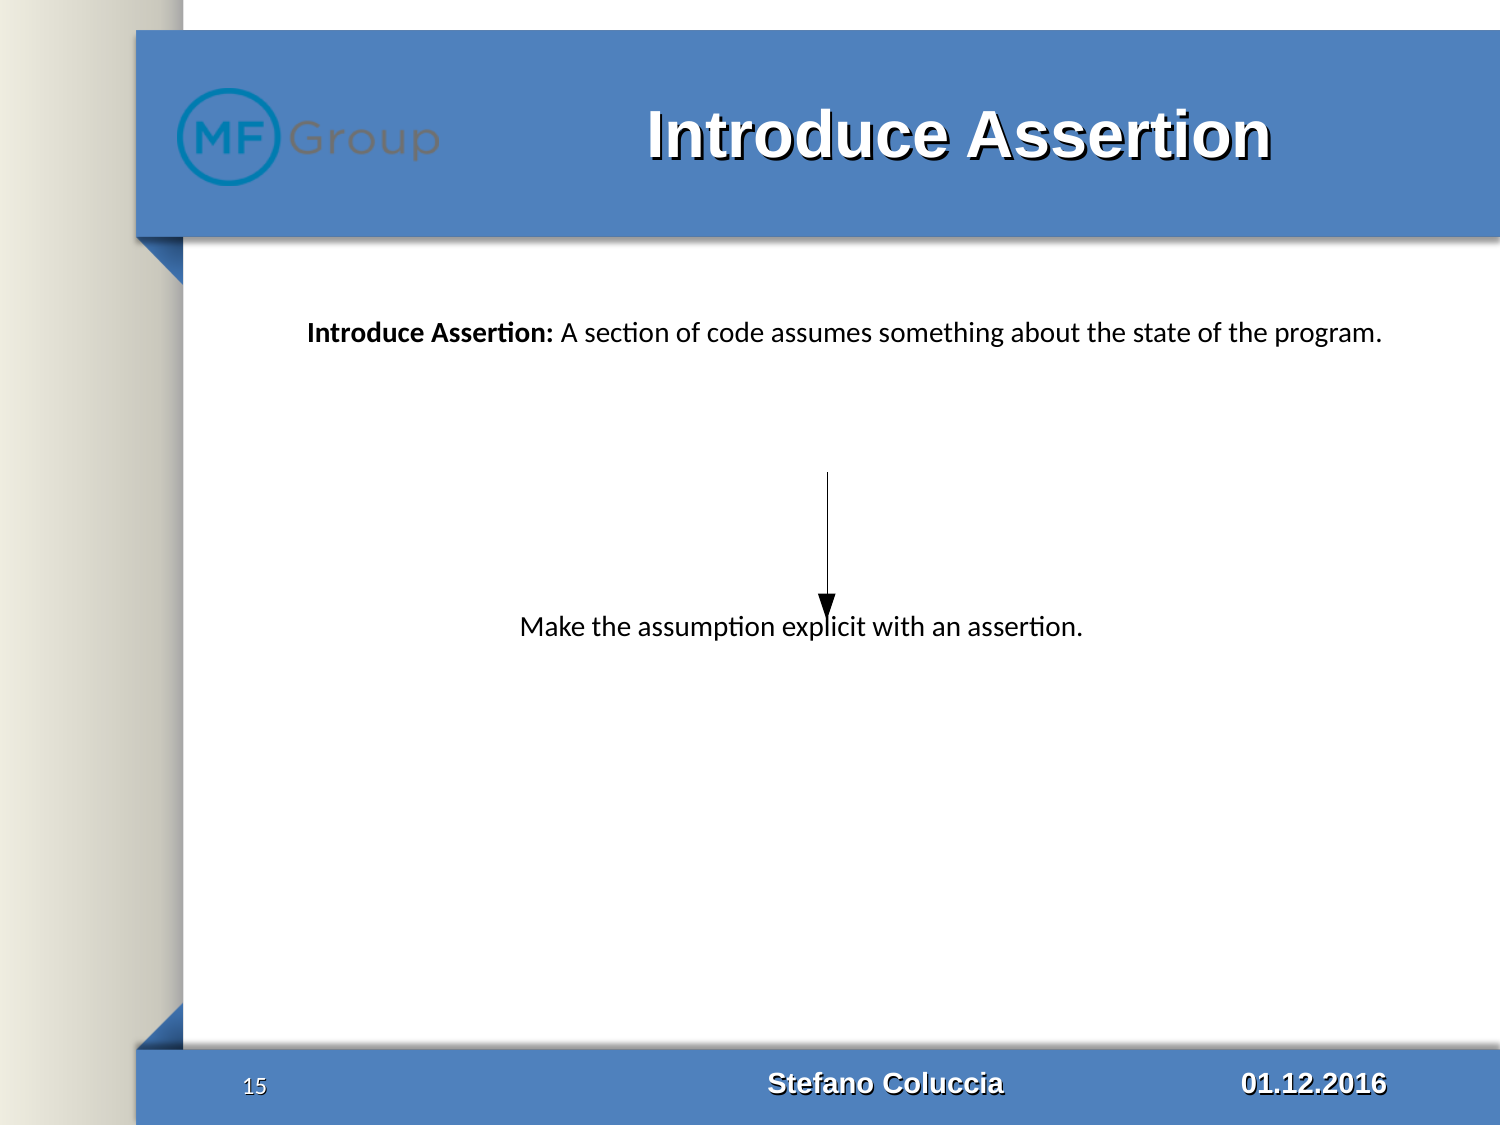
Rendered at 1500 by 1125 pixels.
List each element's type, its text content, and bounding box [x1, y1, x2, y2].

picture [0, 0, 1500, 1125]
title 01.12.2016 [1151, 1062, 1477, 1105]
title Stefano Coluccia [738, 1062, 1034, 1105]
list Introduce Assertion: A section of code assumes something about the state of the program. Make the assumption explicit with an assertion. [236, 261, 1453, 975]
title Introduce Assertion [472, 57, 1447, 211]
